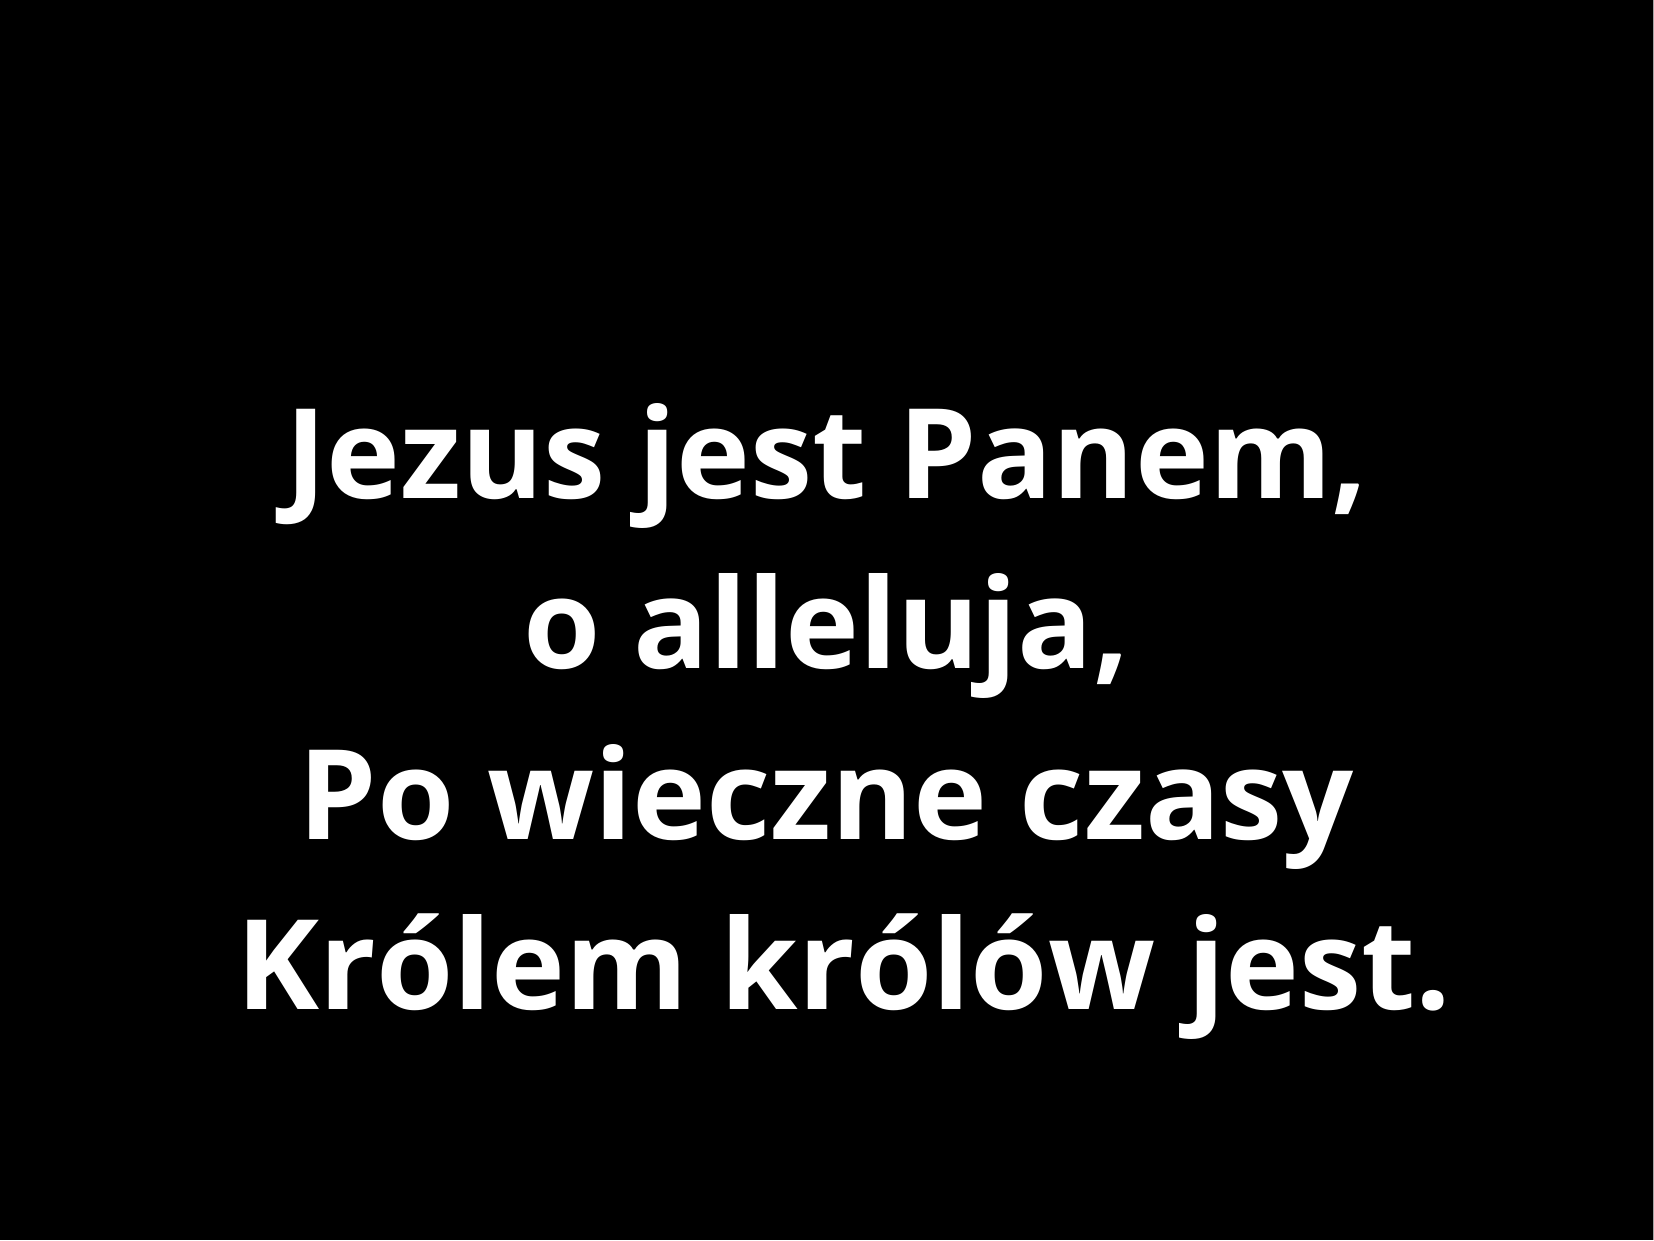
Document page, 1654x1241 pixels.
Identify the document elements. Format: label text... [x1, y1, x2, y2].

subtitle Jezus jest Panem, o alleluja, Po wieczne czasy Królem królów jest. [0, 0, 1654, 1241]
